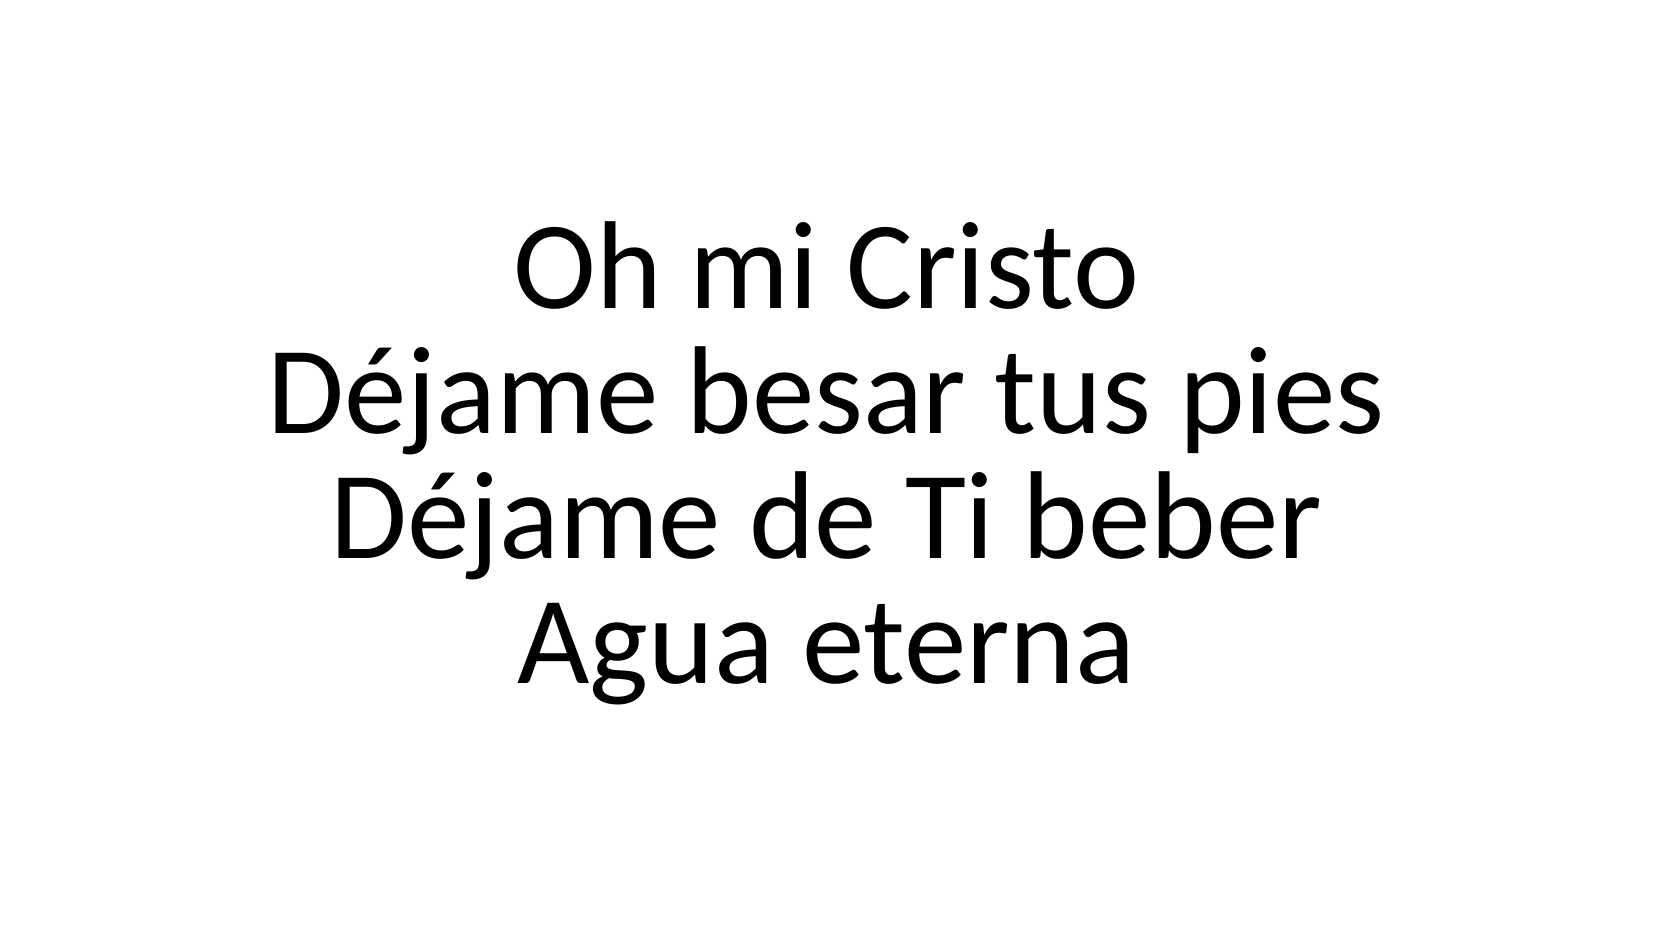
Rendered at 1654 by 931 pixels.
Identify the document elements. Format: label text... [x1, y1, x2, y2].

title Oh mi Cristo Déjame besar tus pies Déjame de Ti beber Agua eterna [0, 0, 1654, 931]
